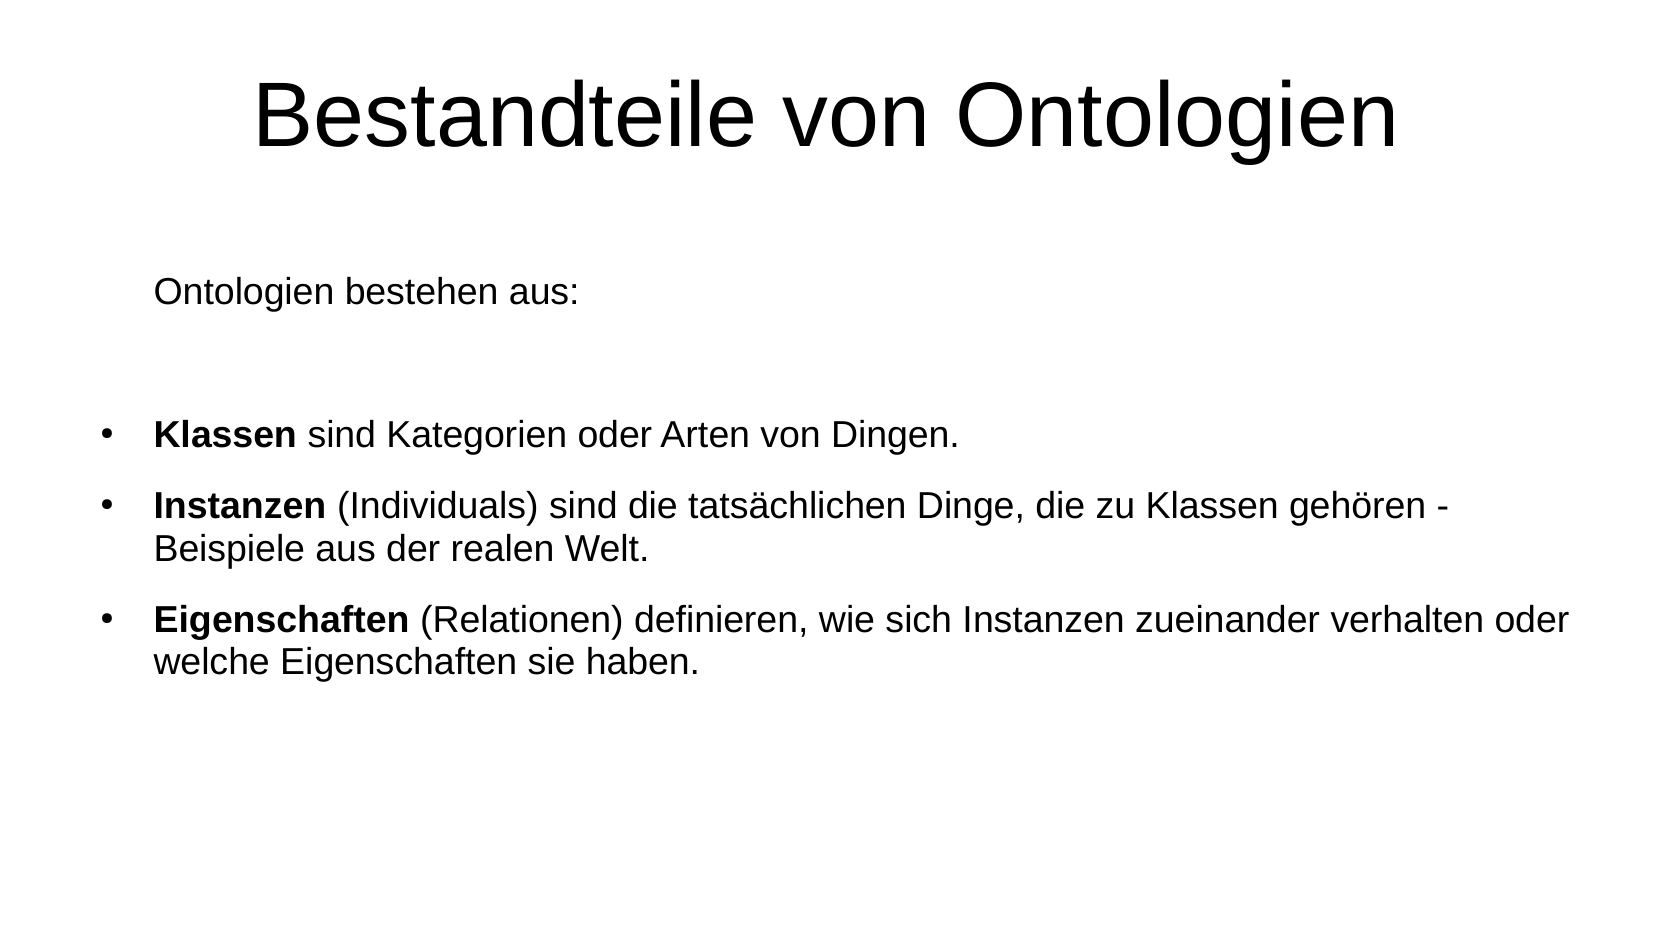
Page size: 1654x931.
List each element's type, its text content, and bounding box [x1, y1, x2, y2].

list Ontologien bestehen aus: Klassen sind Kategorien oder Arten von Dingen. Instanzen (Individuals) sind die tatsächlichen Dinge, die zu Klassen gehören - Beispiele aus der realen Welt. Eigenschaften (Relationen) definieren, wie sich Instanzen zueinander verhalten oder welche Eigenschaften sie haben. [82, 217, 1571, 758]
title Bestandteile von Ontologien [82, 37, 1571, 193]
